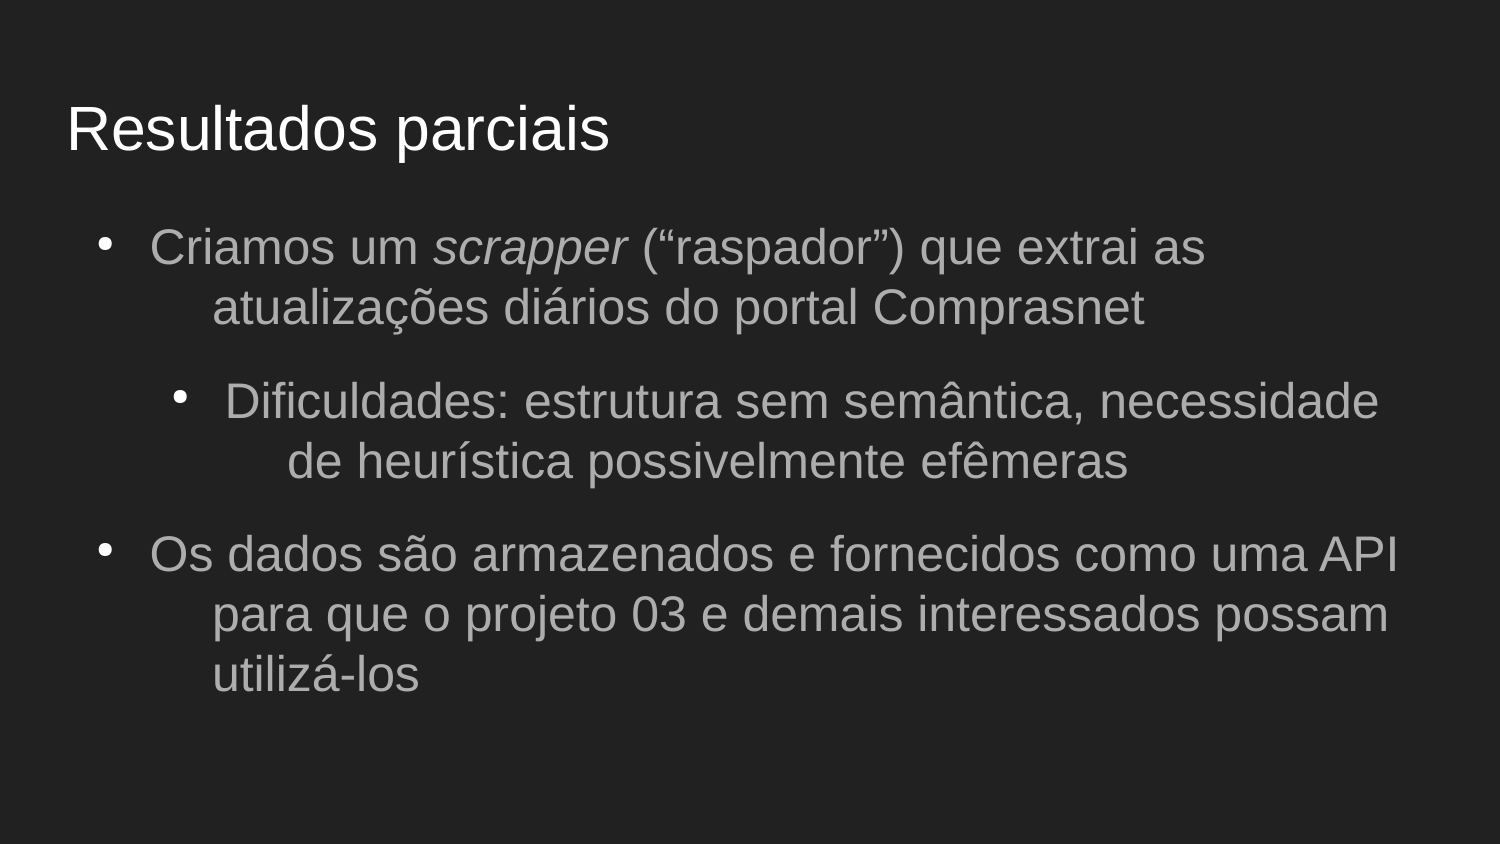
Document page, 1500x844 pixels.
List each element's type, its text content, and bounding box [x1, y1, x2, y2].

list Criamos um scrapper (“raspador”) que extrai as atualizações diários do portal Comprasnet Dificuldades: estrutura sem semântica, necessidade de heurística possivelmente efêmeras Os dados são armazenados e fornecidos como uma API para que o projeto 03 e demais interessados possam utilizá-los [51, 200, 1449, 761]
title Resultados parciais [51, 72, 1449, 167]
